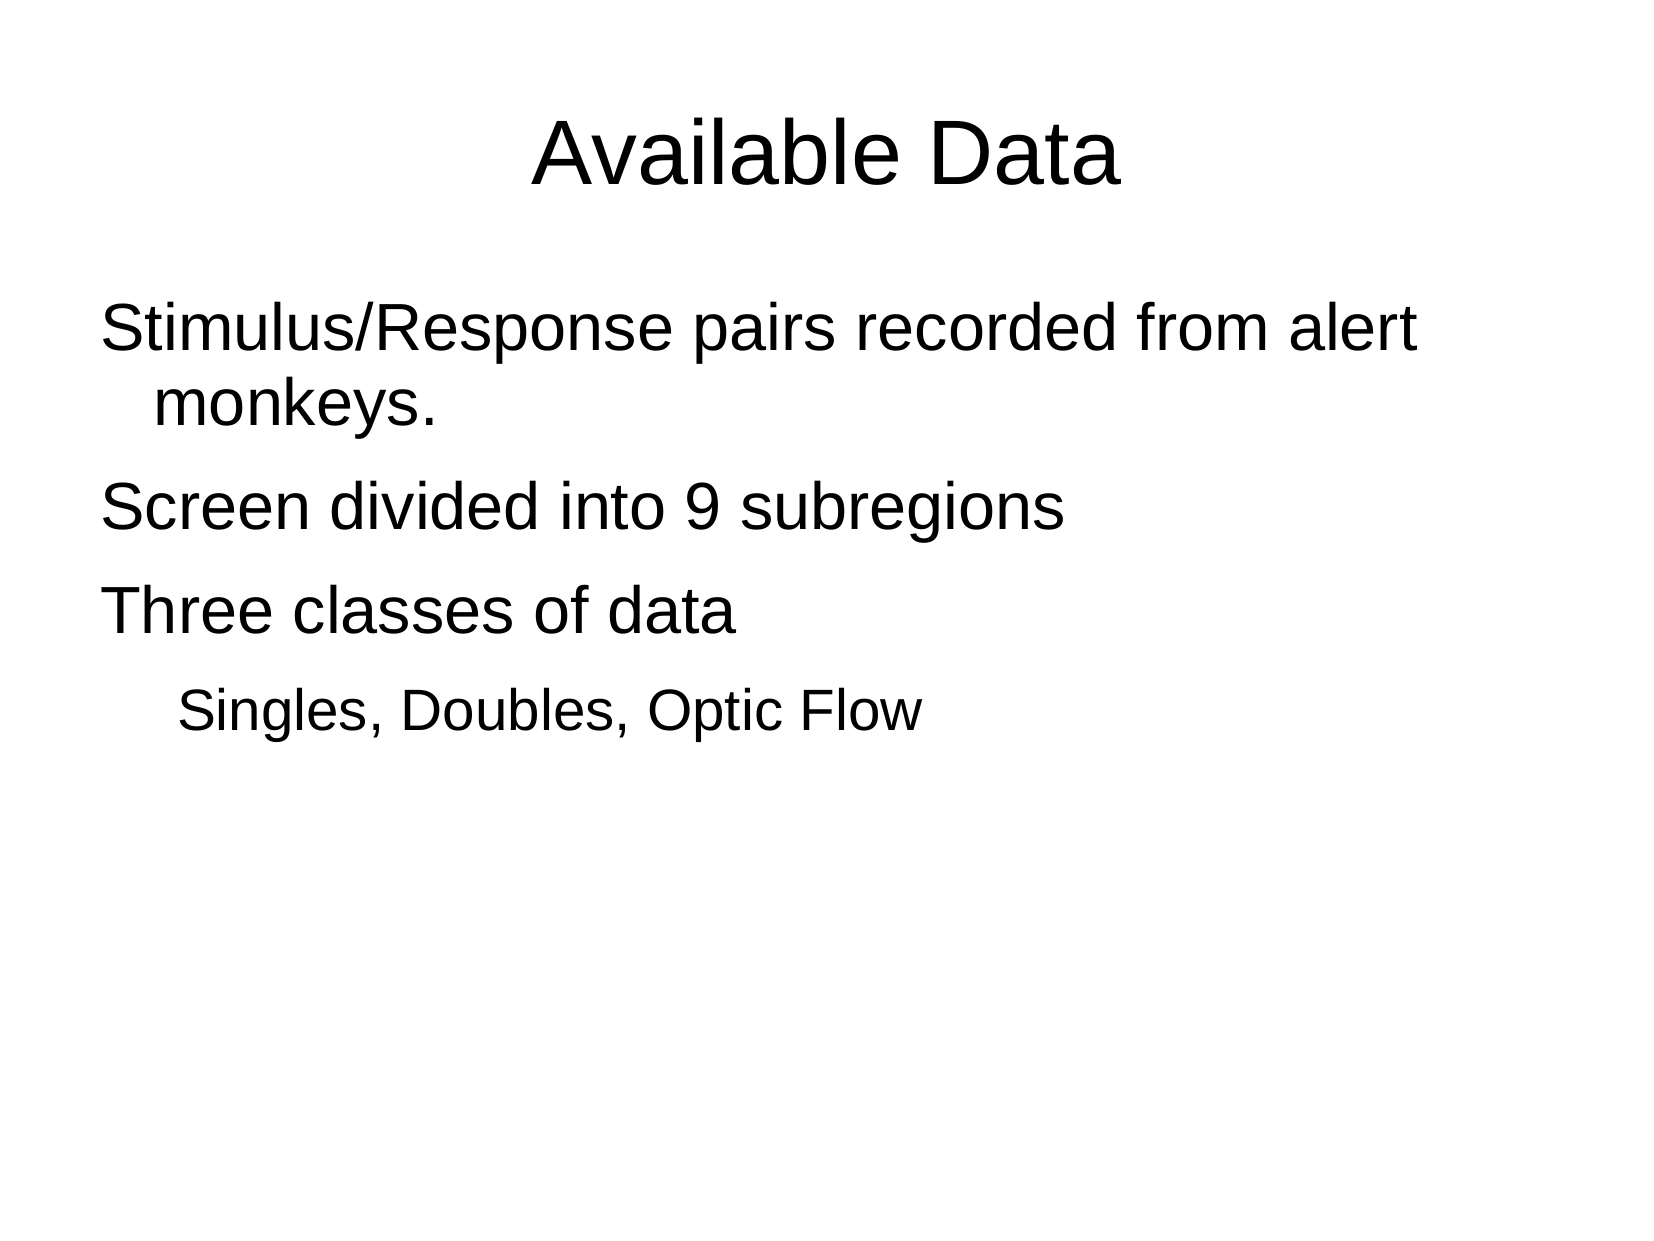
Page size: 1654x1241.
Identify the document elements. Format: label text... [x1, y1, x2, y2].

list Stimulus/Response pairs recorded from alert monkeys. Screen divided into 9 subregions Three classes of data Singles, Doubles, Optic Flow [82, 290, 1571, 1094]
title Available Data [82, 56, 1571, 250]
